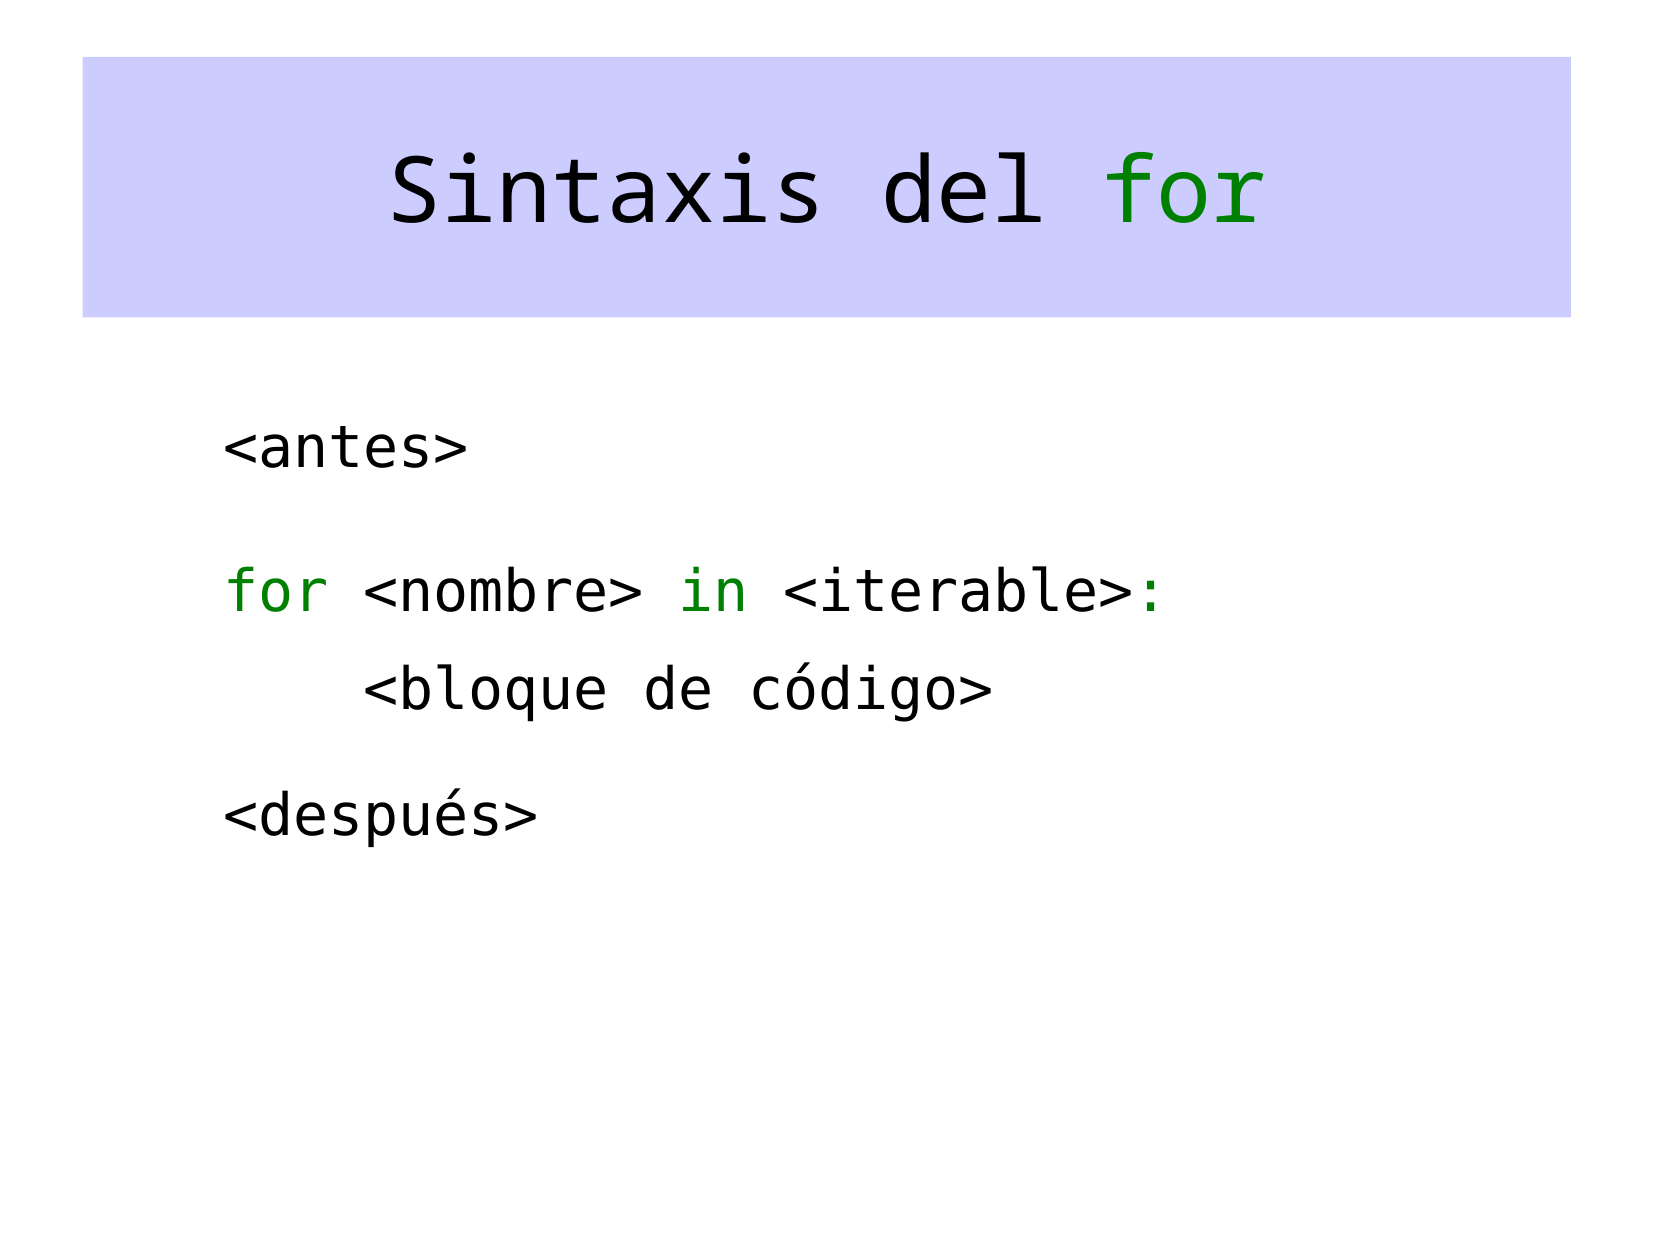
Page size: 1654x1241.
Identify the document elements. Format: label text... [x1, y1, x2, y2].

list <antes> for <nombre> in <iterable>: <bloque de código> <después> [82, 413, 1571, 1232]
title Sintaxis del for [82, 56, 1571, 318]
